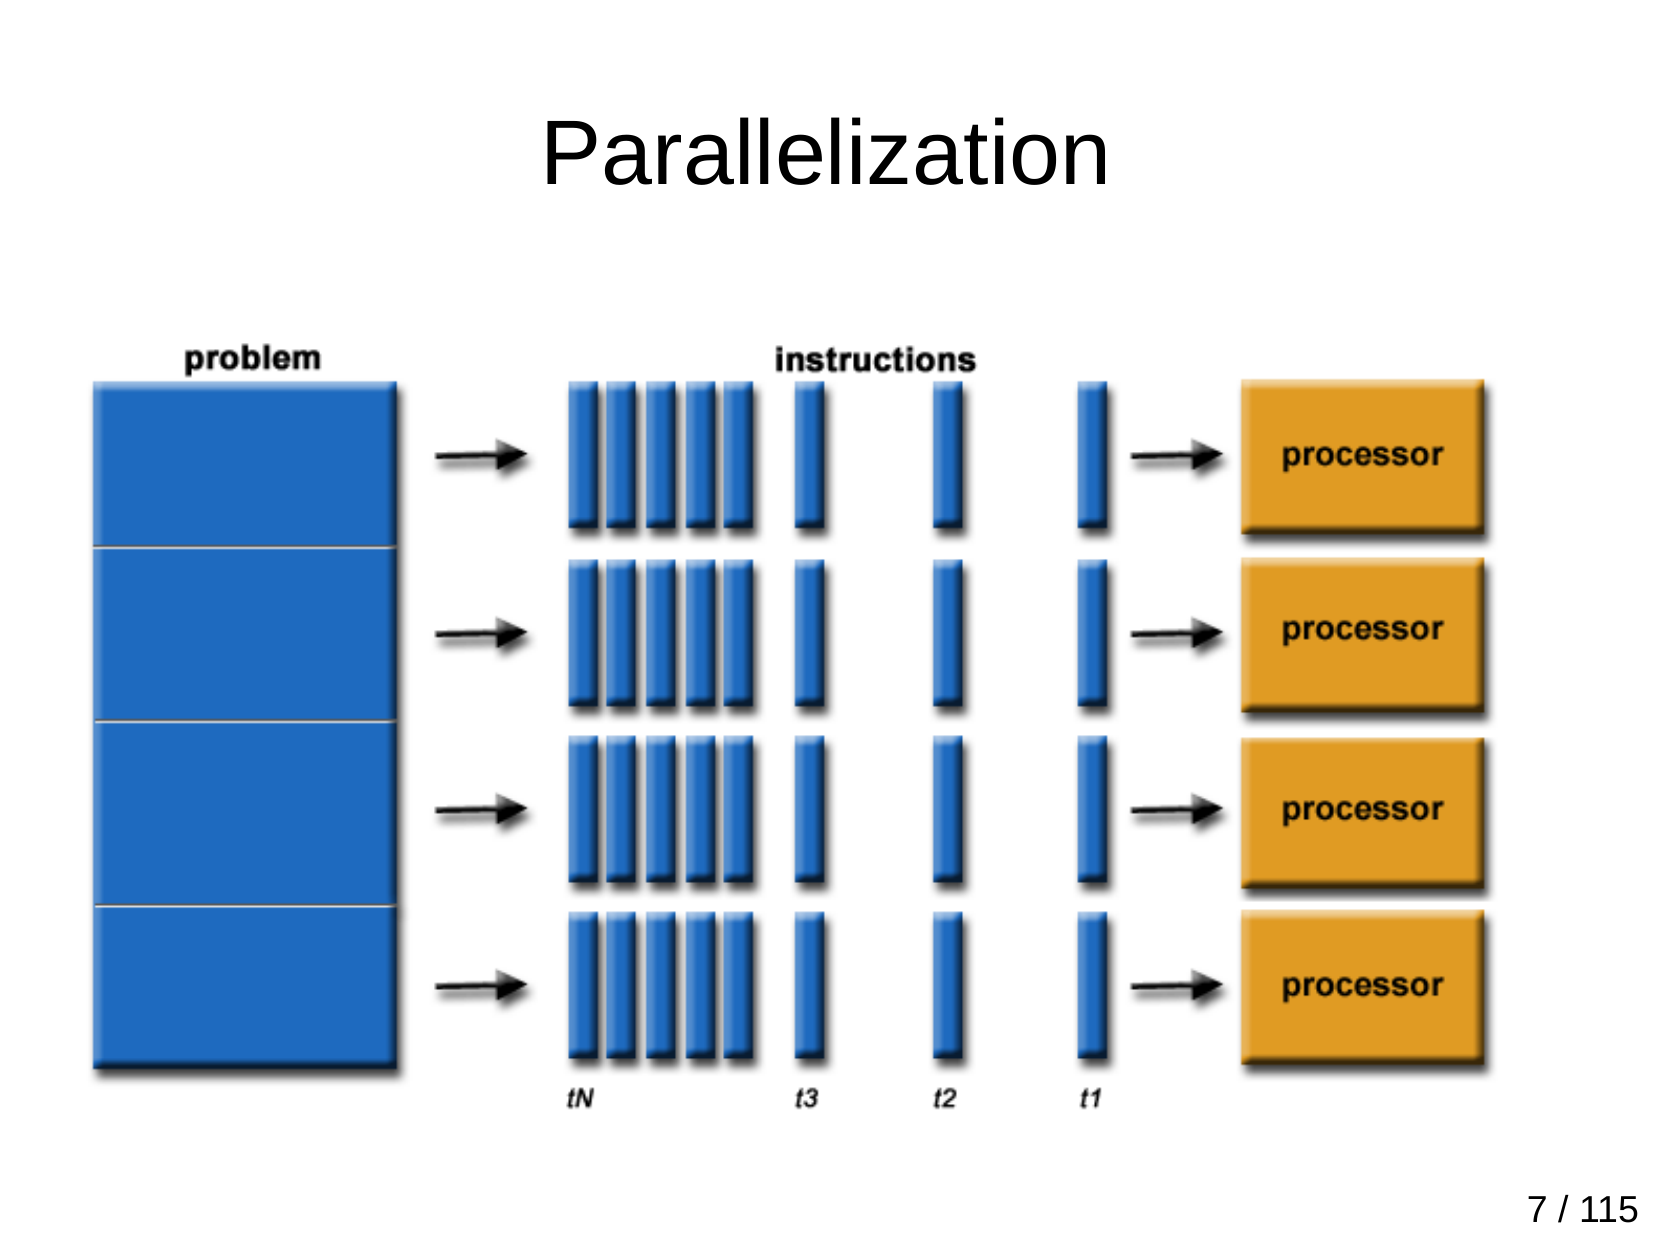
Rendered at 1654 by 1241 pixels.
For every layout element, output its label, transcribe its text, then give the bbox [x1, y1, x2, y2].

picture [81, 342, 1512, 1122]
text_box <number> / 115 [1380, 1181, 1654, 1238]
title Parallelization [82, 49, 1571, 257]
